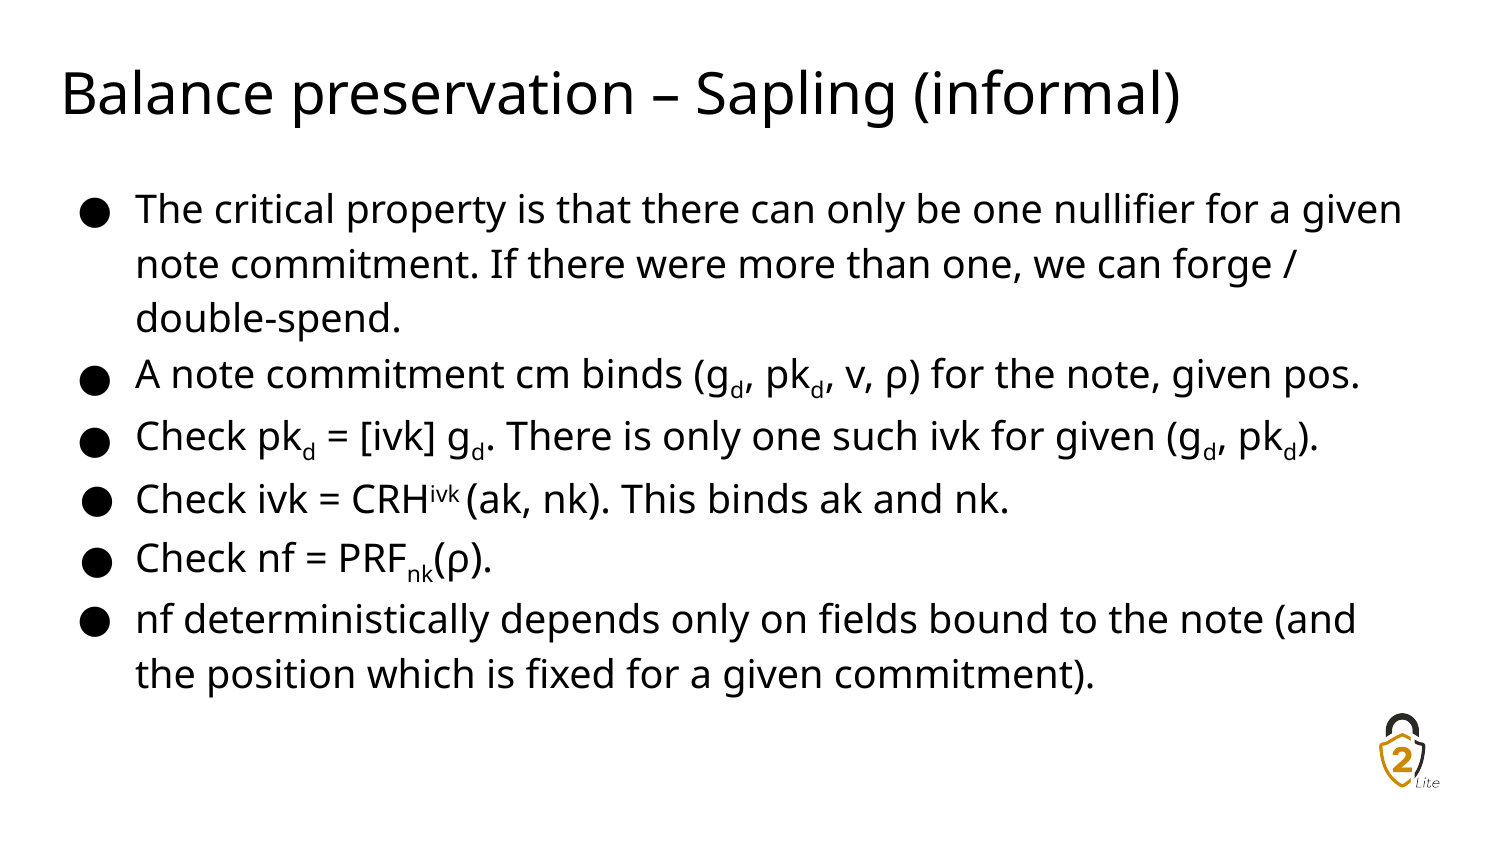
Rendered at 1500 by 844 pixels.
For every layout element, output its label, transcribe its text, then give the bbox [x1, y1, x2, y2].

text_box The critical property is that there can only be one nullifier for a given note commitment. If there were more than one, we can forge / double-spend. A note commitment cm binds (gd, pkd, v, ρ) for the note, given pos. Check pkd = [ivk] gd. There is only one such ivk for given (gd, pkd). Check ivk = CRHivk (ak, nk). This binds ak and nk. Check nf = PRFnk(ρ). nf deterministically depends only on fields bound to the note (and the position which is fixed for a given commitment). [59, 176, 1409, 694]
picture [1379, 713, 1440, 788]
title Balance preservation – Sapling (informal) [60, 56, 1434, 151]
